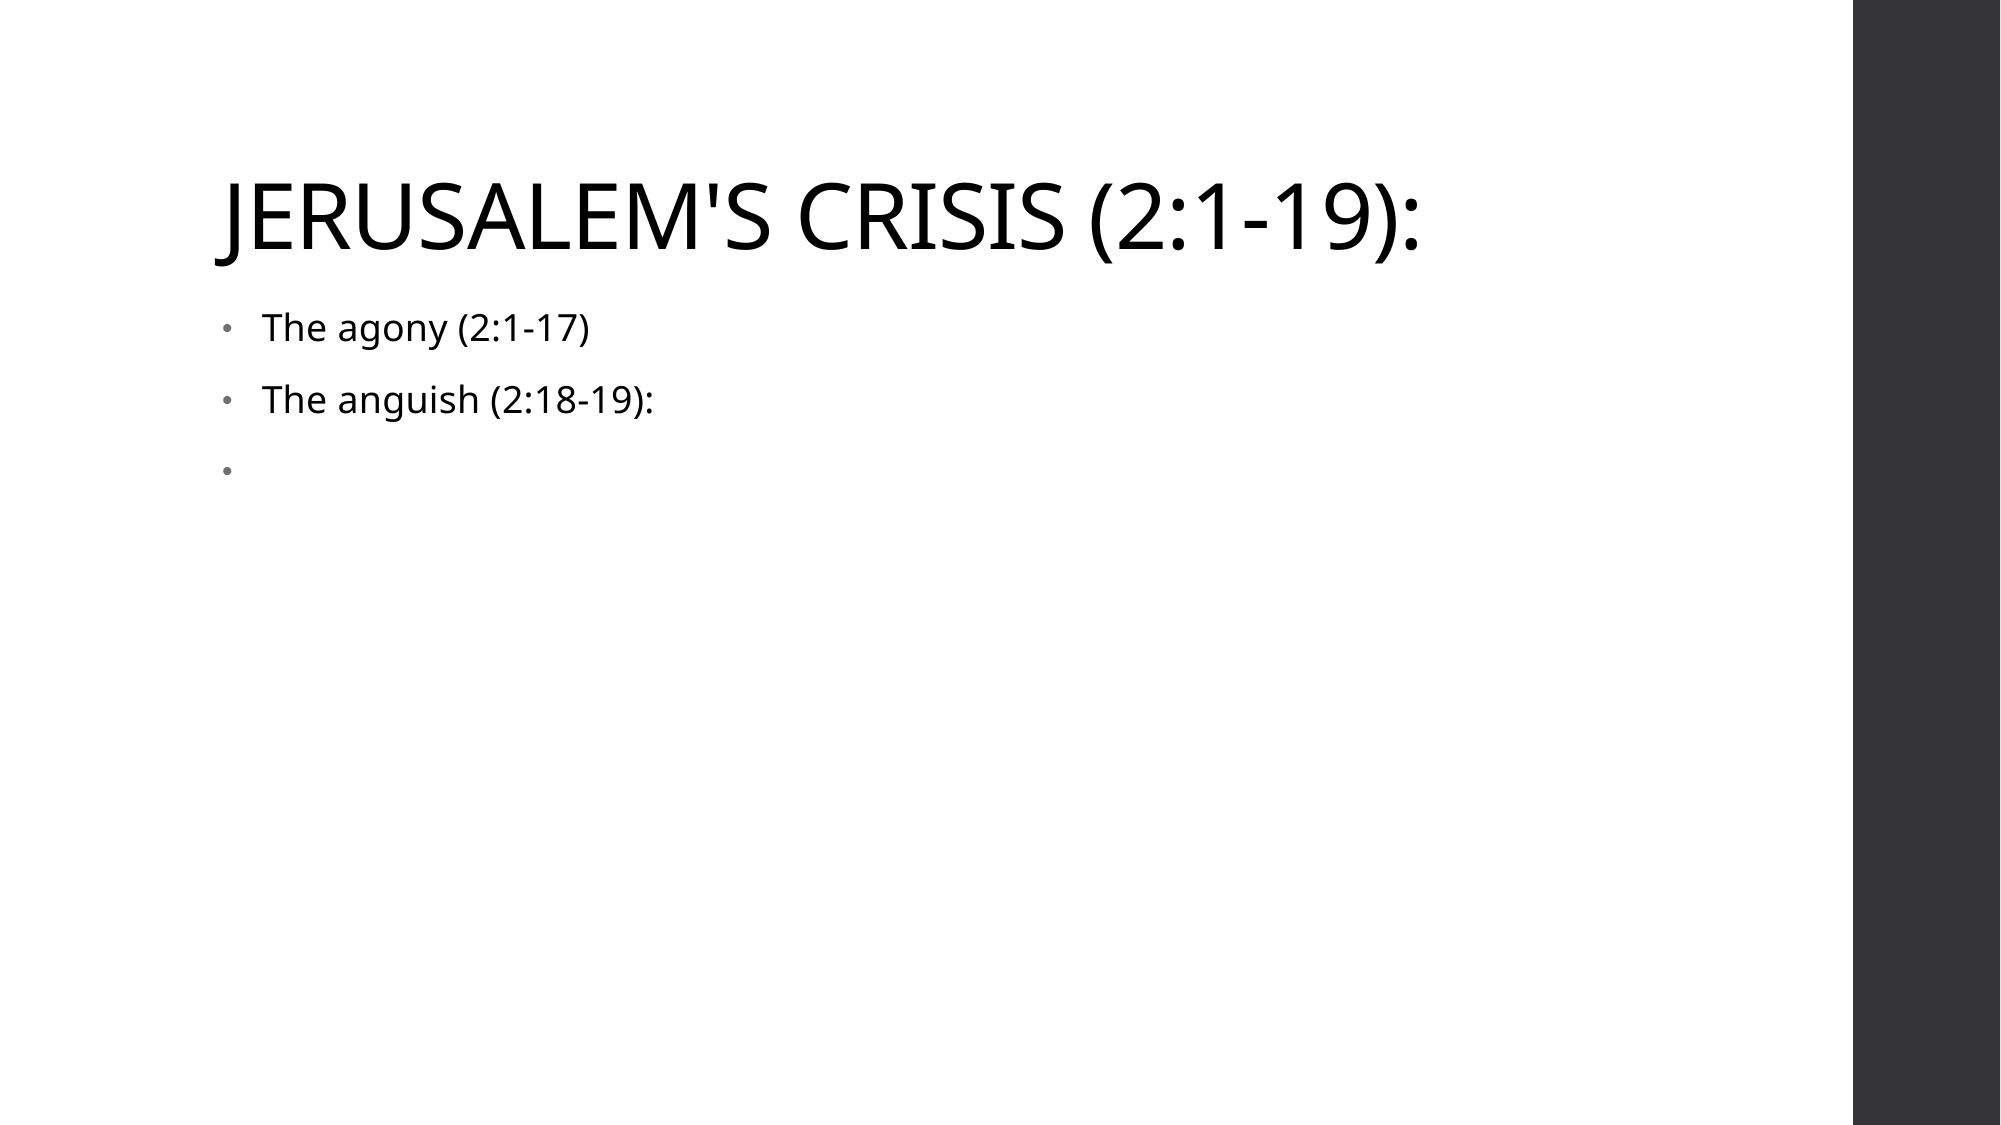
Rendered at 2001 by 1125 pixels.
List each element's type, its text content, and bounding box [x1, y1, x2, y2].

title JERUSALEM'S CRISIS (2:1-19): [206, 60, 1797, 278]
list The agony (2:1-17) The anguish (2:18-19): [206, 299, 1617, 1014]
